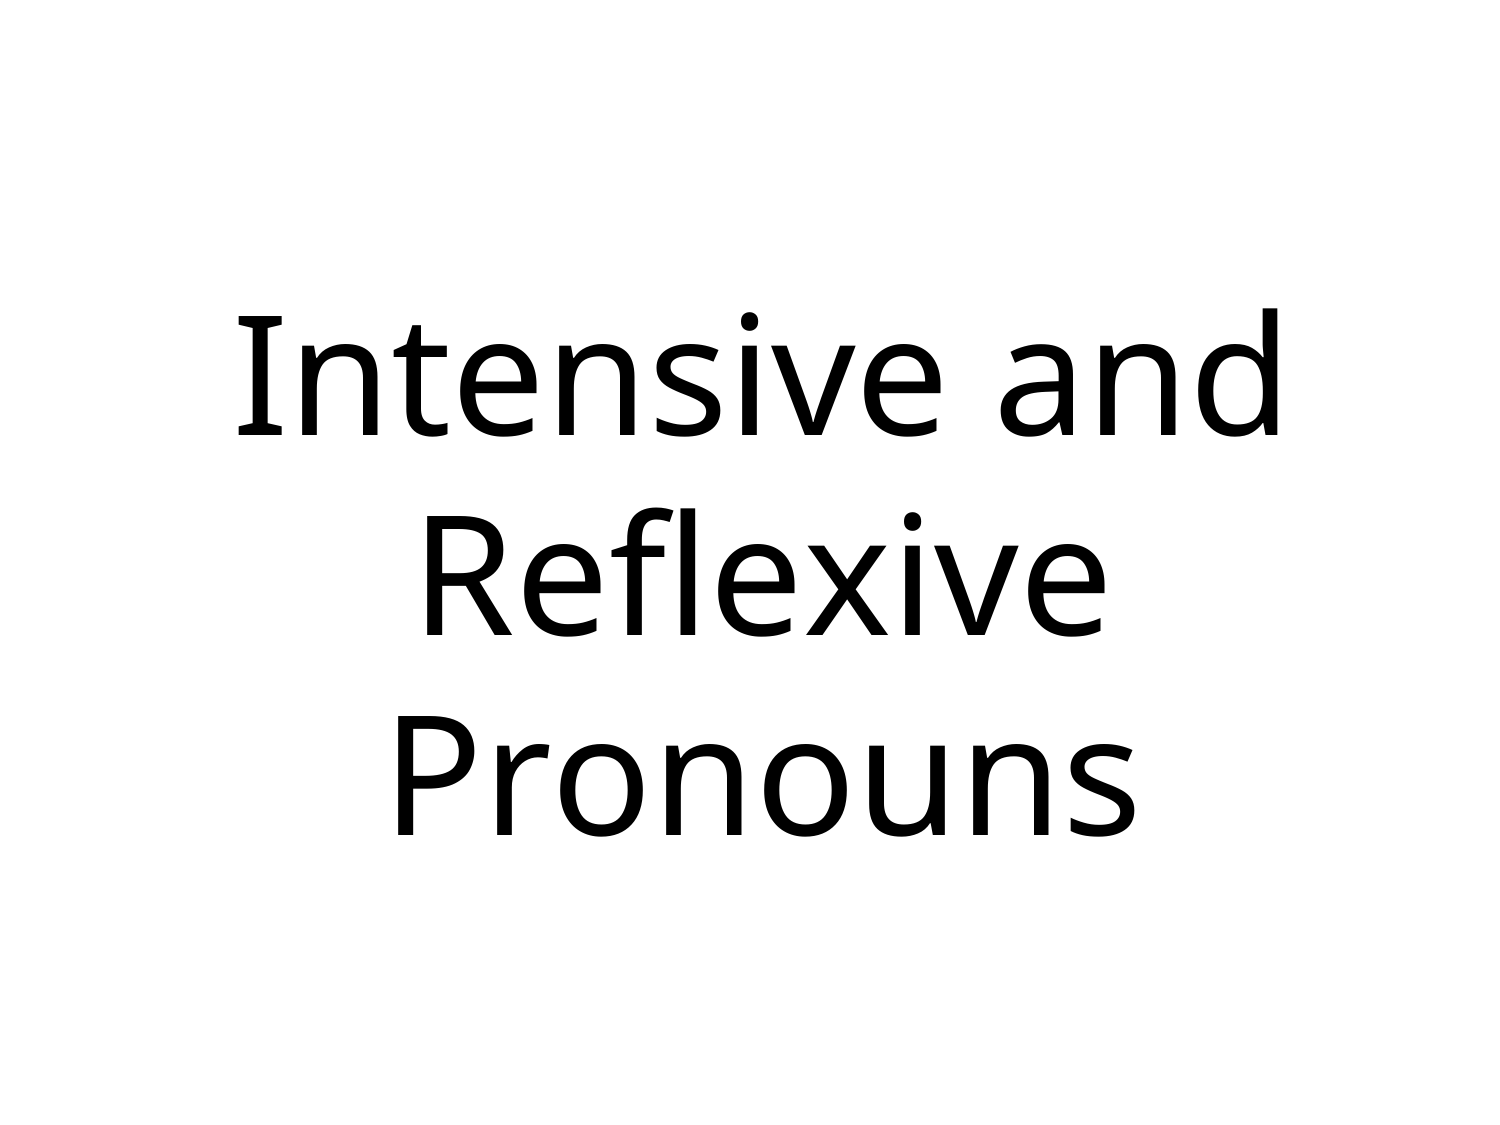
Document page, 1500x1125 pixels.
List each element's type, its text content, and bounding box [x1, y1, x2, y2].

text_box Intensive and Reflexive Pronouns [125, 212, 1401, 925]
